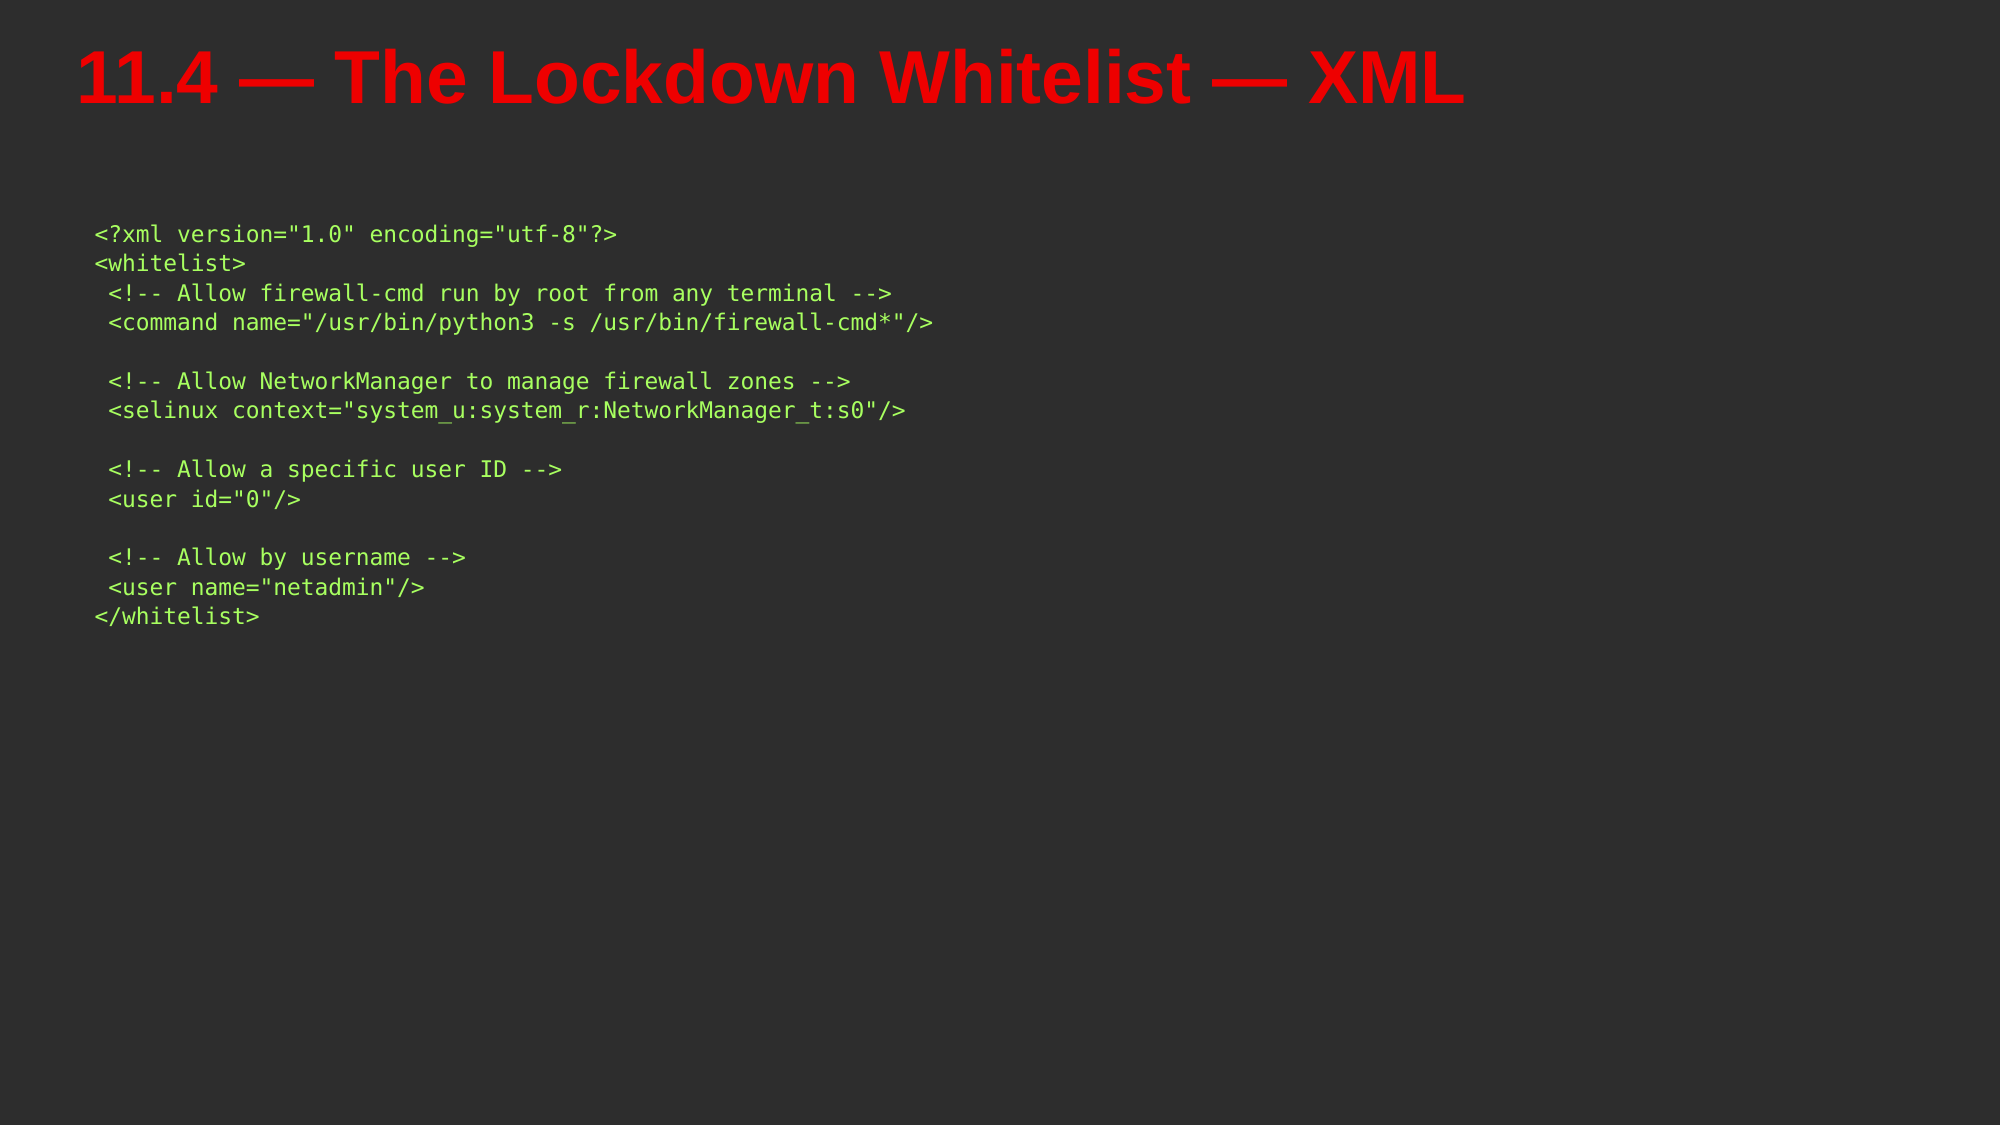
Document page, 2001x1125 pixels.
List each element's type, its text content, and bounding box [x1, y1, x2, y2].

text_box <?xml version="1.0" encoding="utf-8"?> <whitelist> <!-- Allow firewall-cmd run by root from any terminal --> <command name="/usr/bin/python3 -s /usr/bin/firewall-cmd*"/> <!-- Allow NetworkManager to manage firewall zones --> <selinux context="system_u:system_r:NetworkManager_t:s0"/> <!-- Allow a specific user ID --> <user id="0"/> <!-- Allow by username --> <user name="netadmin"/> </whitelist> [59, 194, 1942, 1093]
text_box 11.4 — The Lockdown Whitelist — XML [59, 23, 1942, 178]
